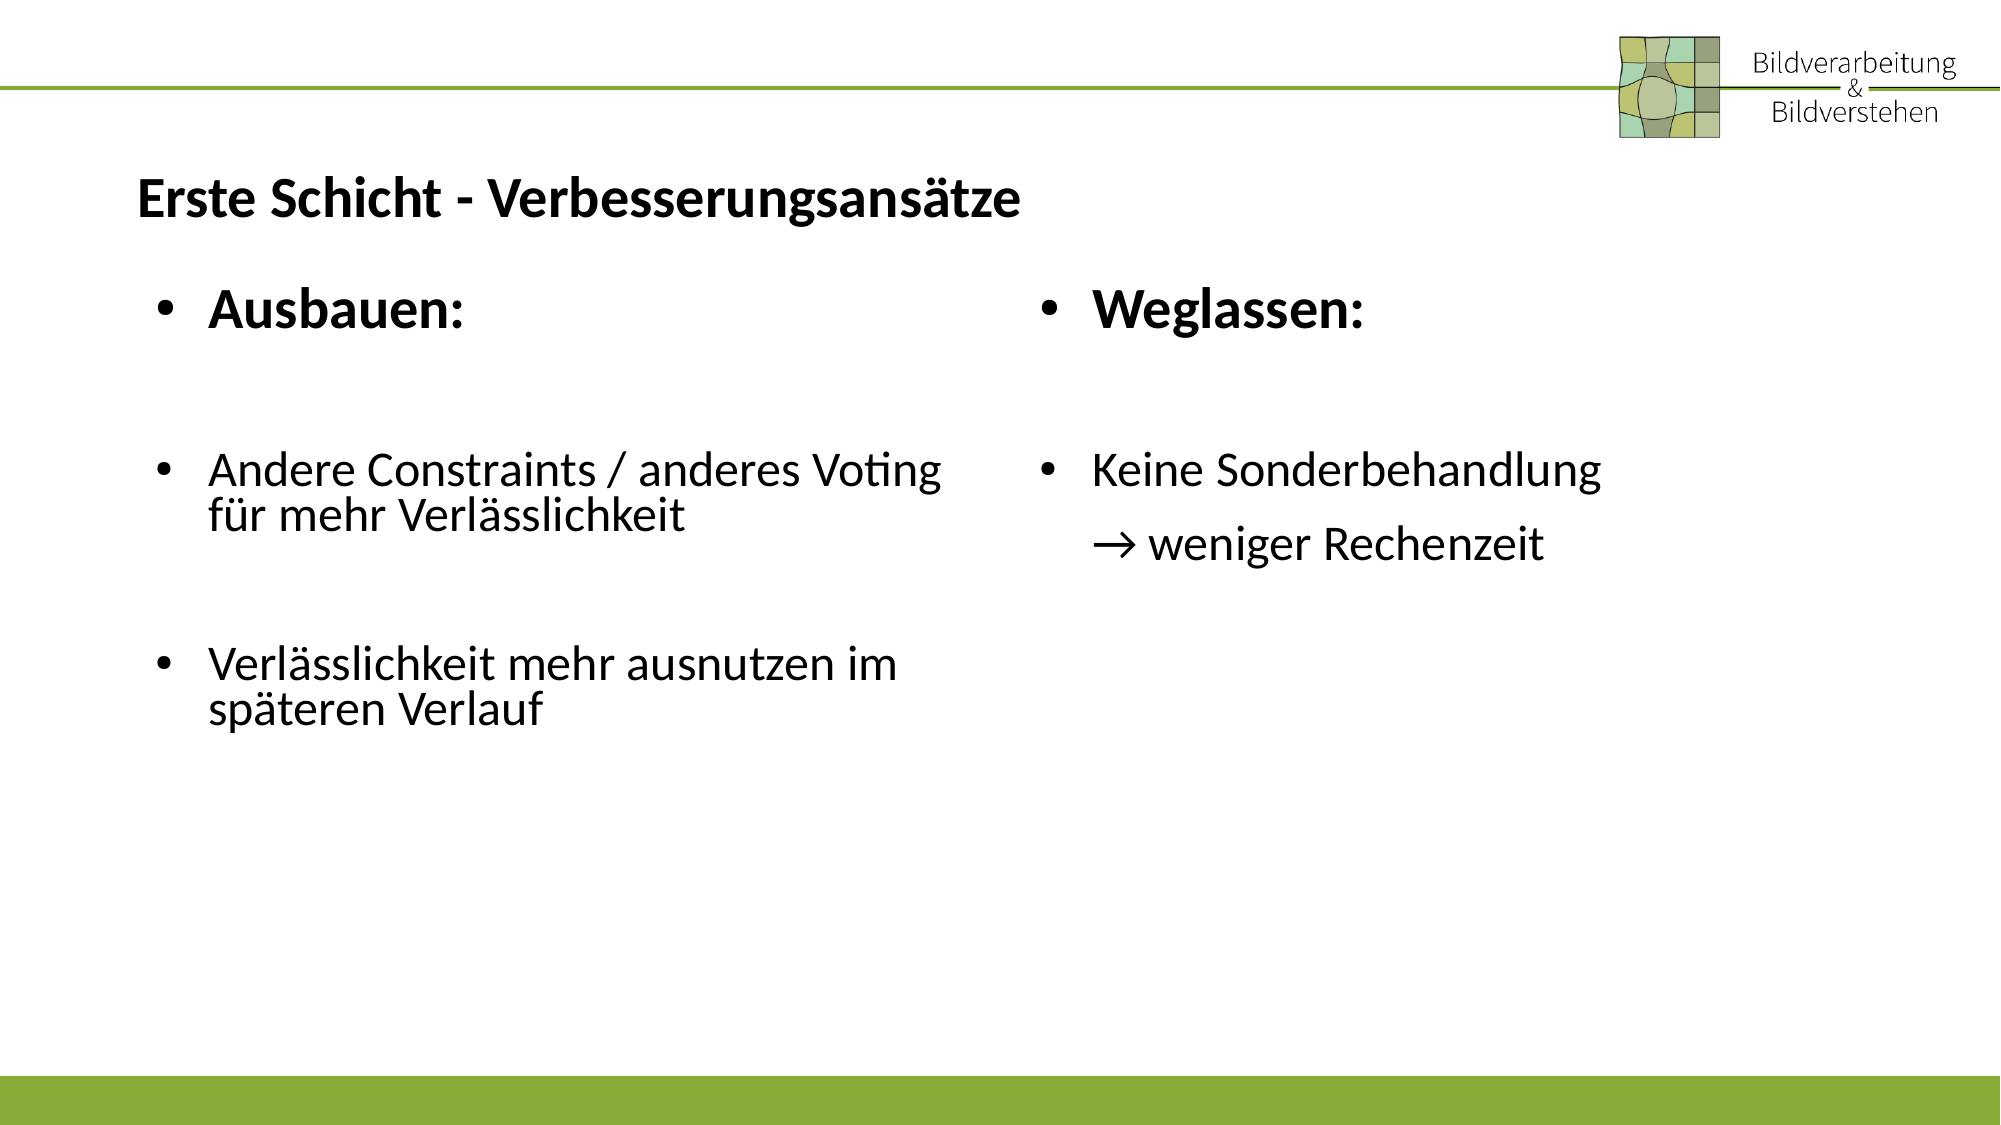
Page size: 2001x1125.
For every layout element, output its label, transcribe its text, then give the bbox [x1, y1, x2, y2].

picture [1618, 36, 2000, 138]
list Ausbauen: Andere Constraints / anderes Voting für mehr Verlässlichkeit Verlässlichkeit mehr ausnutzen im späteren Verlauf [137, 286, 980, 1001]
list Weglassen: Keine Sonderbehandlung → weniger Rechenzeit [1021, 286, 1864, 1001]
title Erste Schicht - Verbesserungsansätze [137, 153, 1863, 251]
